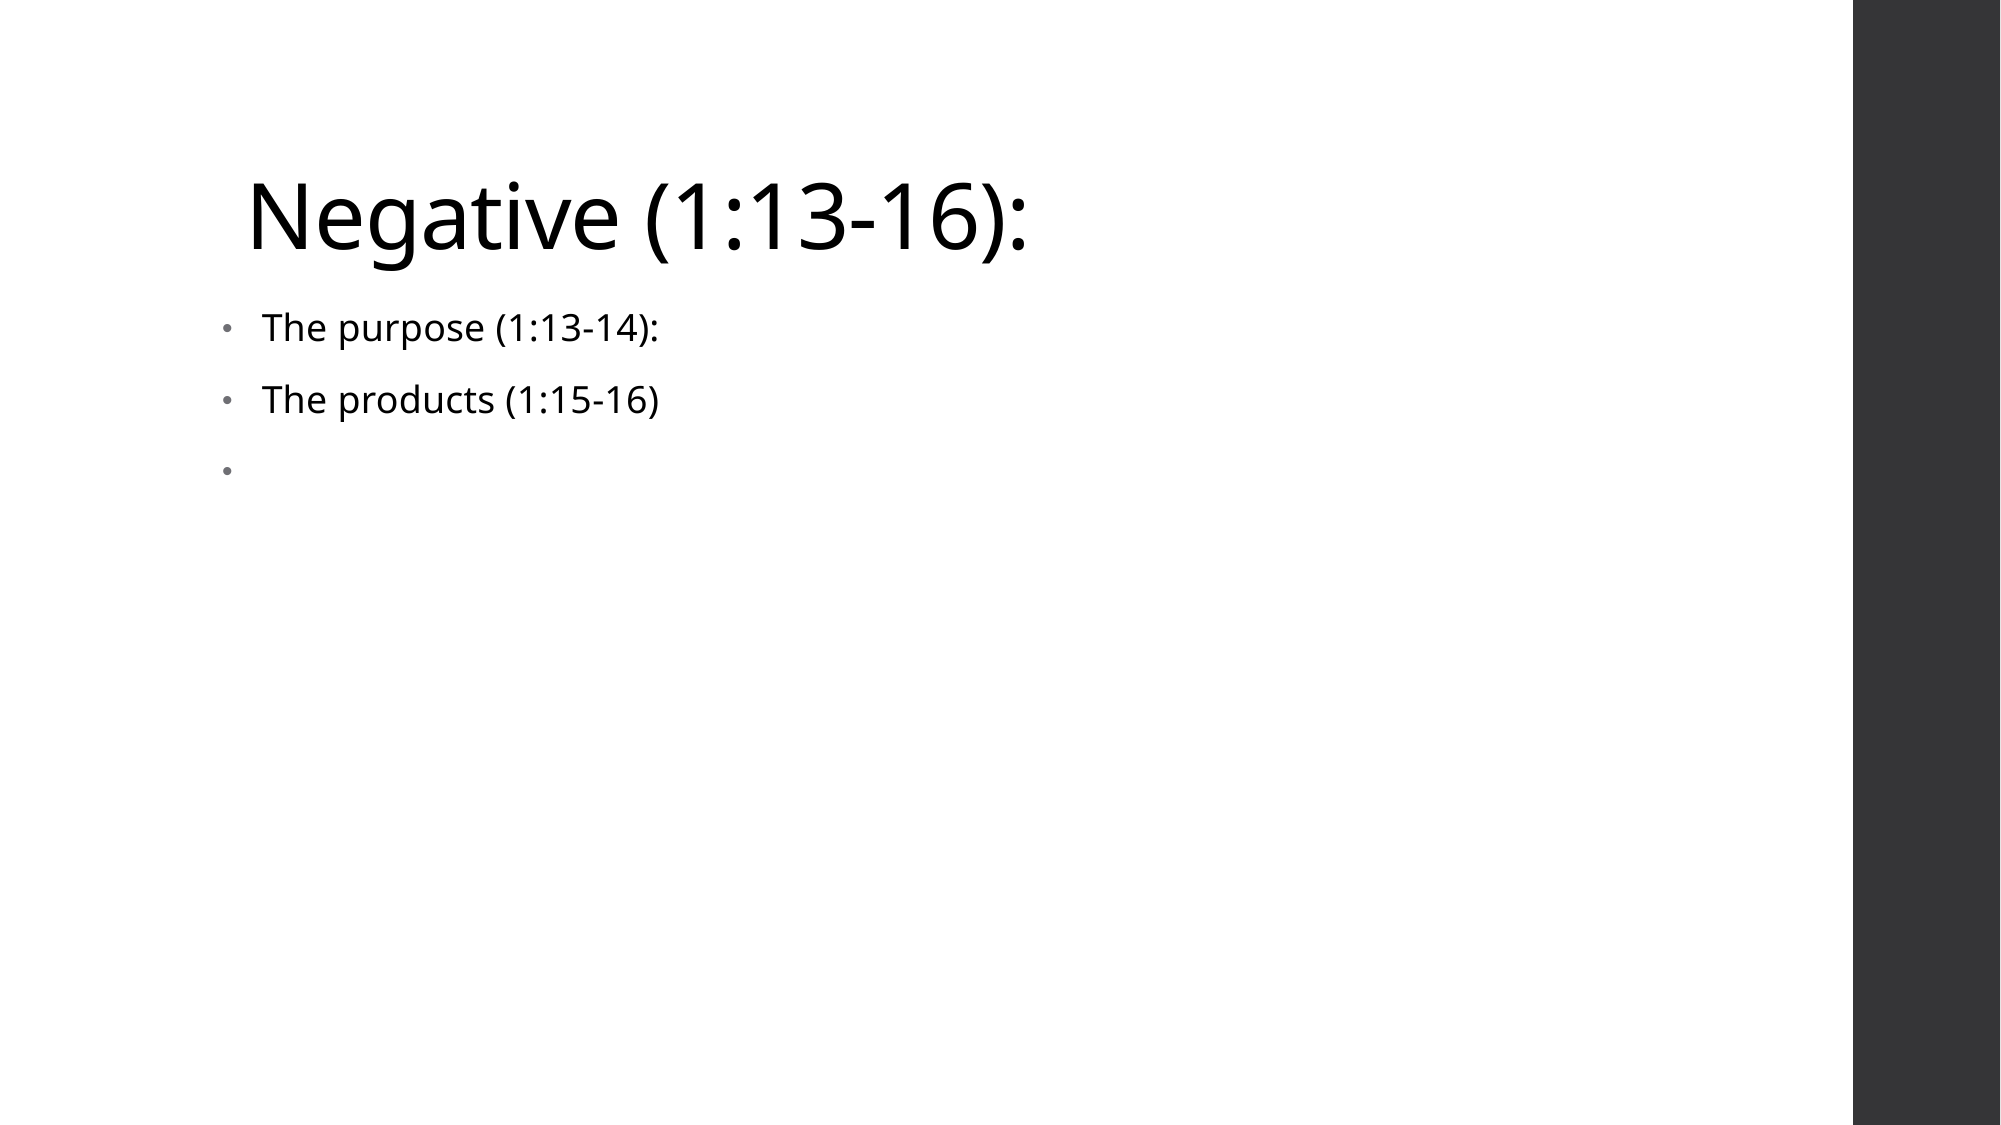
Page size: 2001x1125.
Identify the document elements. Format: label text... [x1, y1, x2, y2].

list The purpose (1:13-14): The products (1:15-16) [206, 299, 1617, 1014]
title Negative (1:13-16): [206, 60, 1797, 278]
